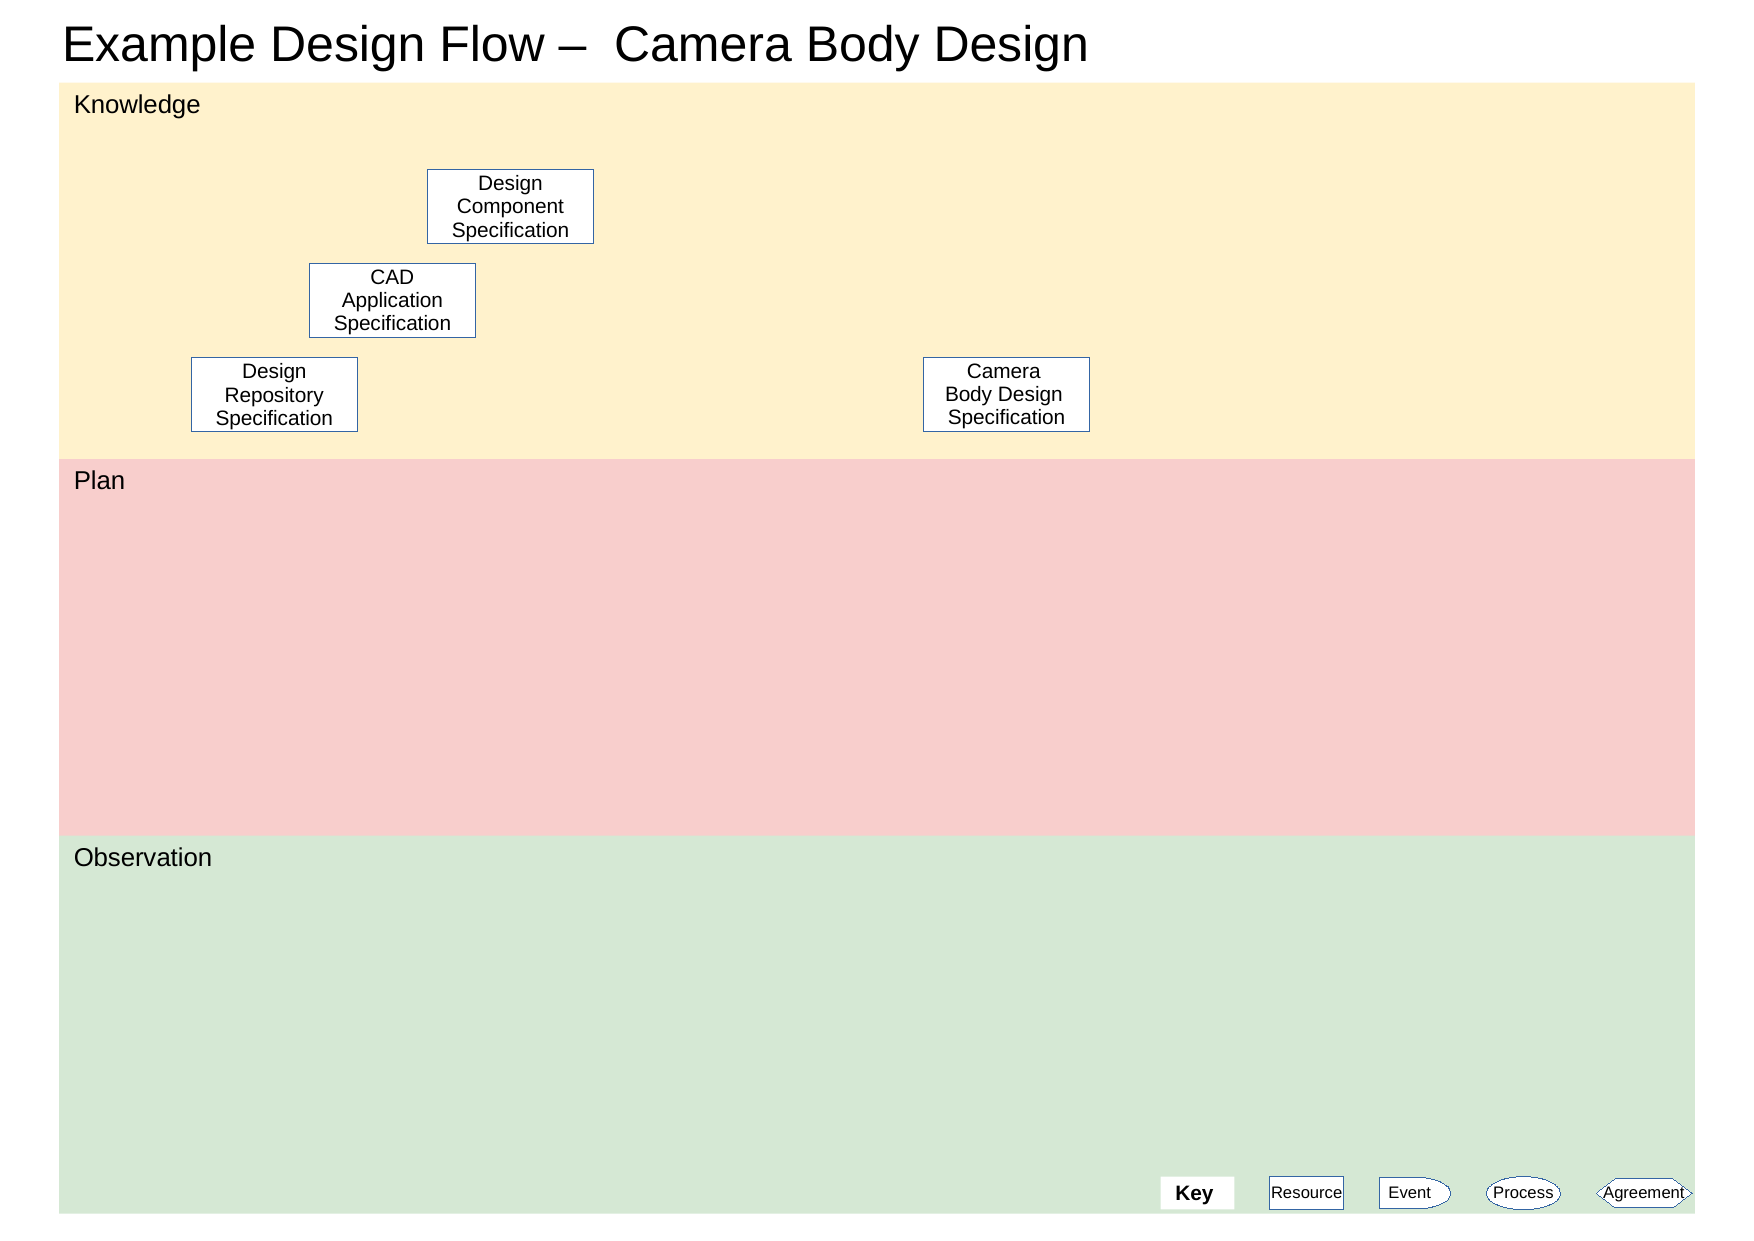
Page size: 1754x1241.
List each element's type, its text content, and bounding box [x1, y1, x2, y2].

text_box Observation [59, 835, 1695, 1214]
text_box Plan [59, 459, 1695, 835]
text_box Agreement [1596, 1178, 1693, 1208]
text_box Resource [1269, 1176, 1344, 1210]
text_box Process [1486, 1176, 1561, 1210]
text_box Knowledge [59, 136, 1695, 459]
text_box Example Design Flow – Camera Body Design [47, 8, 1698, 136]
text_box Camera Body Design Specification [923, 357, 1090, 432]
text_box Design Repository Specification [191, 357, 358, 432]
text_box Event [1379, 1177, 1451, 1209]
text_box CAD Application Specification [309, 263, 476, 338]
text_box Key [1160, 1176, 1235, 1210]
text_box Design Component Specification [427, 169, 594, 244]
